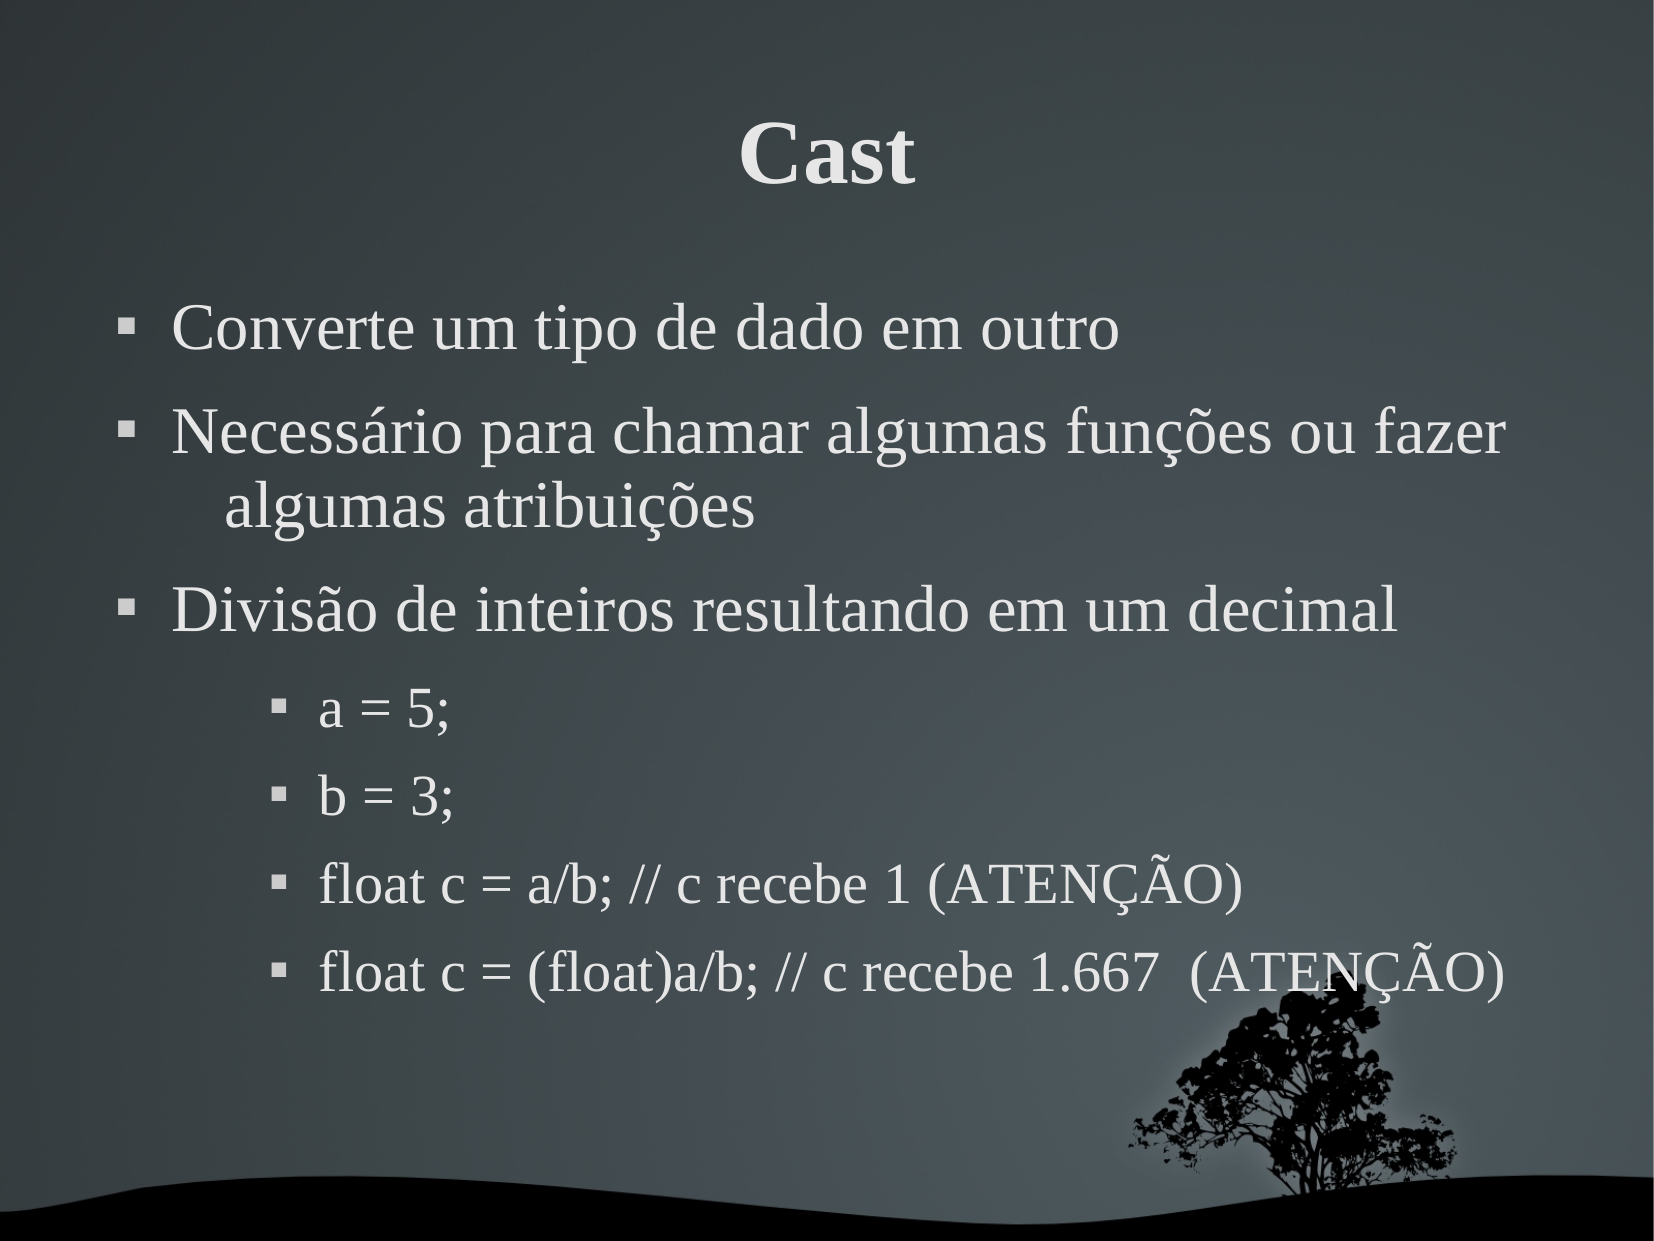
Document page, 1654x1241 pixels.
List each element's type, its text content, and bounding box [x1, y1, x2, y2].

list Converte um tipo de dado em outro Necessário para chamar algumas funções ou fazer algumas atribuições Divisão de inteiros resultando em um decimal a = 5; b = 3; float c = a/b; // c recebe 1 (ATENÇÃO) float c = (float)a/b; // c recebe 1.667 (ATENÇÃO) [82, 290, 1571, 1094]
title Cast [82, 56, 1571, 250]
picture [0, 0, 1654, 1241]
